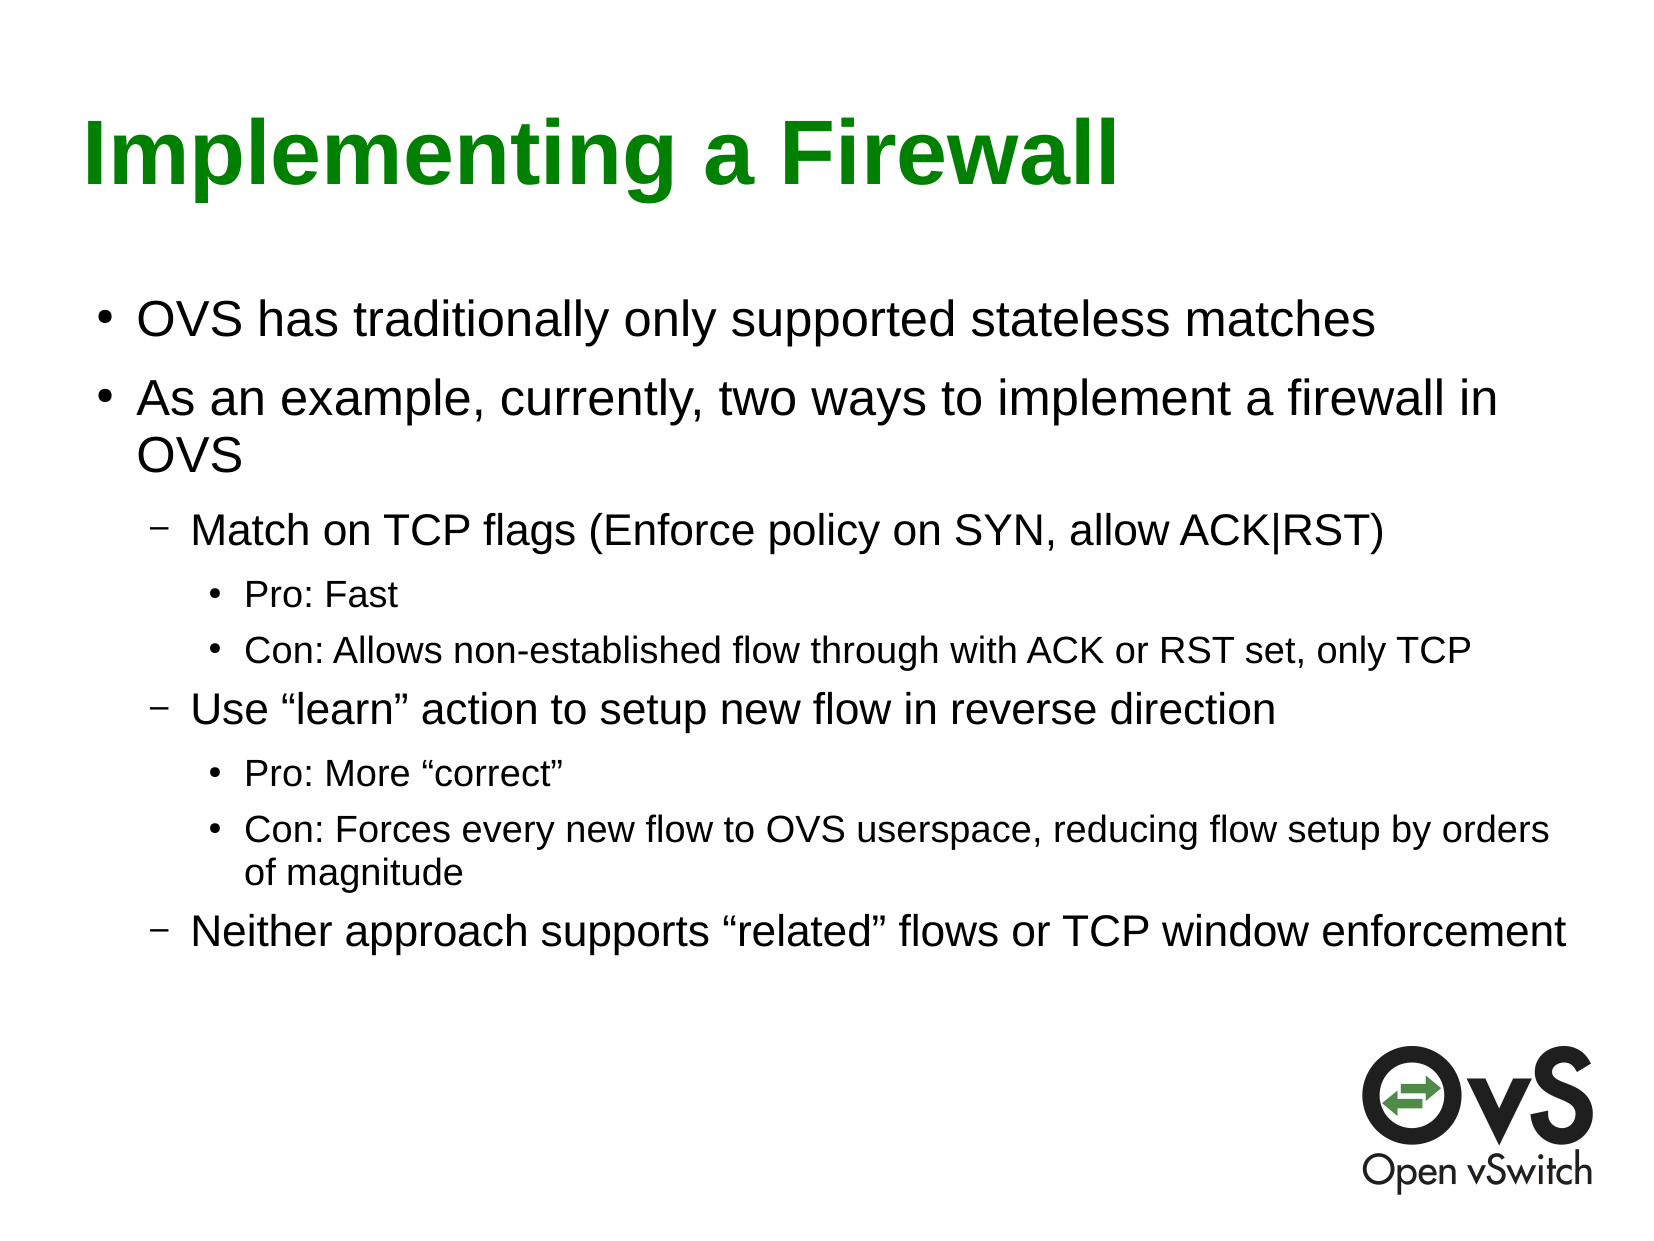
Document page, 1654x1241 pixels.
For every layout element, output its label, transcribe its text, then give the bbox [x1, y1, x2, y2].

list OVS has traditionally only supported stateless matches As an example, currently, two ways to implement a firewall in OVS Match on TCP flags (Enforce policy on SYN, allow ACK|RST) Pro: Fast Con: Allows non-established flow through with ACK or RST set, only TCP Use “learn” action to setup new flow in reverse direction Pro: More “correct” Con: Forces every new flow to OVS userspace, reducing flow setup by orders of magnitude Neither approach supports “related” flows or TCP window enforcement [82, 290, 1571, 1010]
title Implementing a Firewall [82, 49, 1571, 257]
picture [1350, 1034, 1606, 1200]
